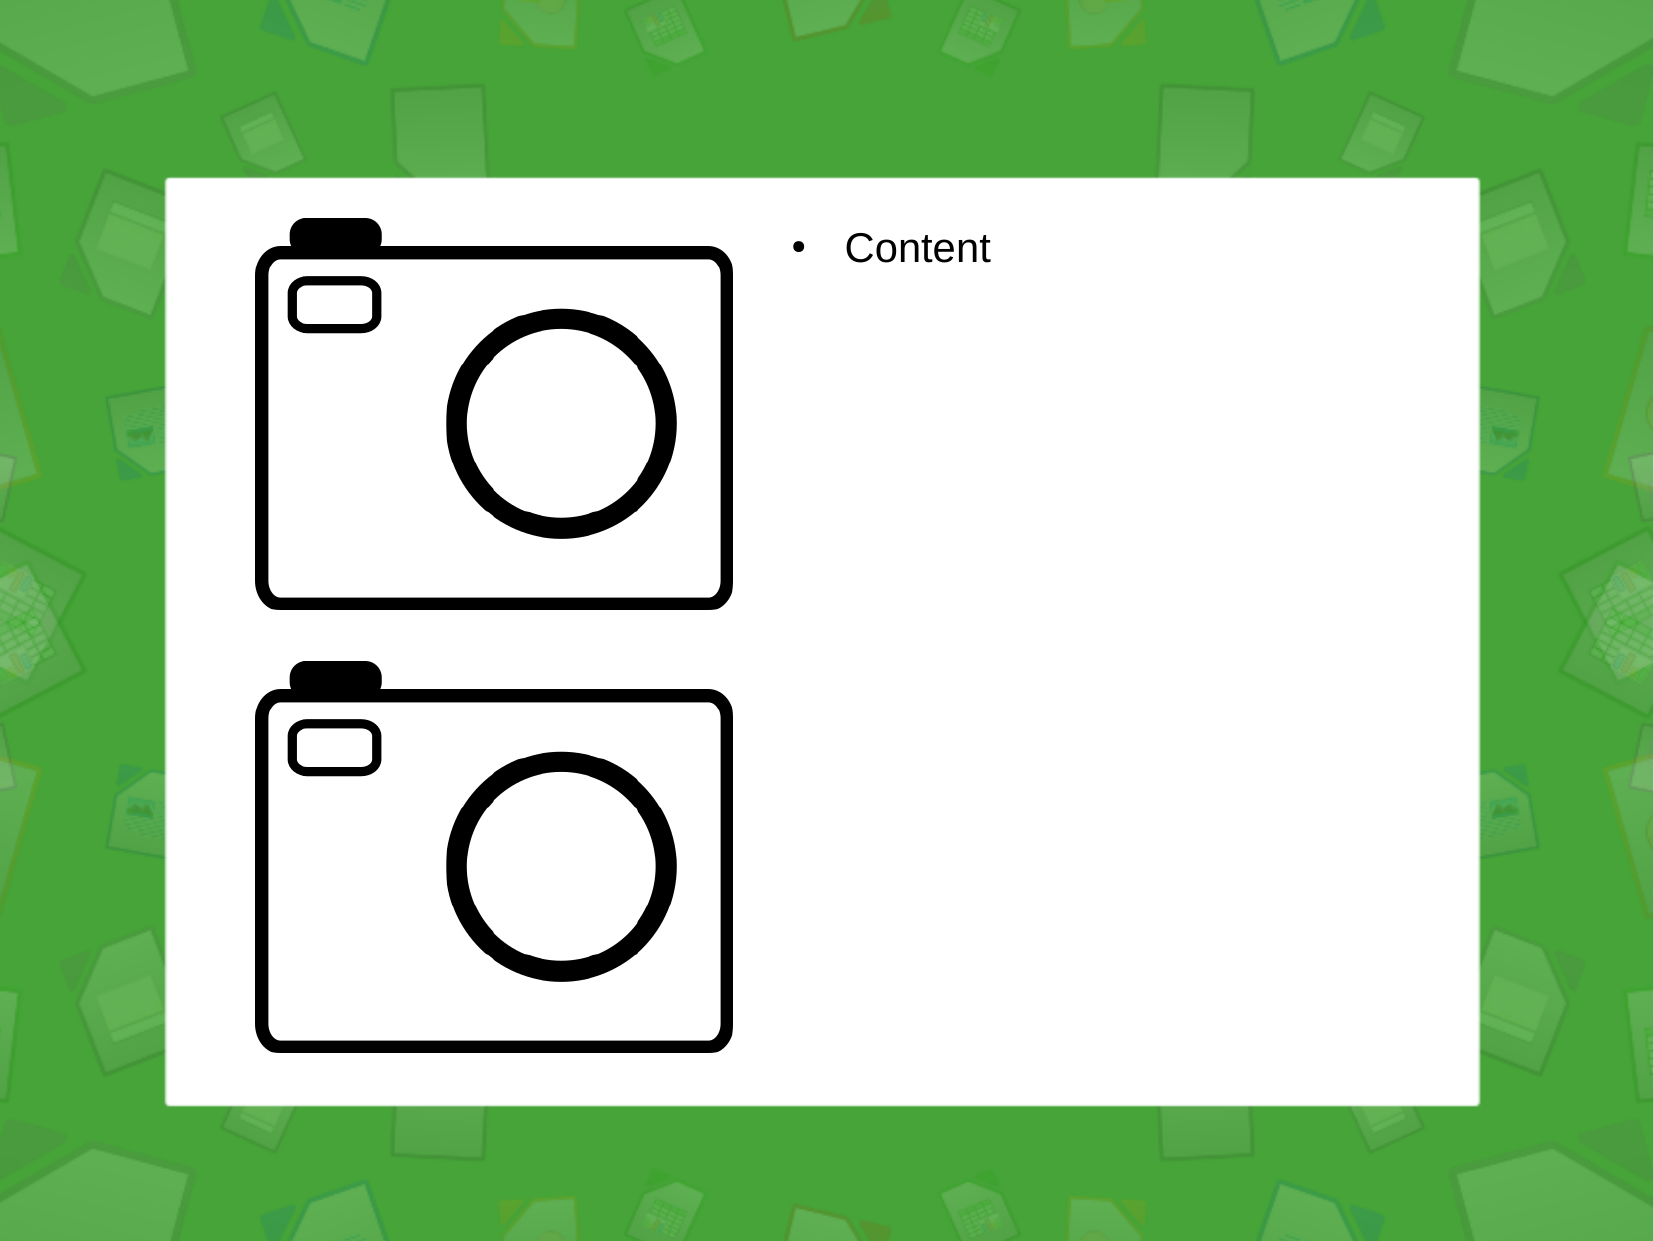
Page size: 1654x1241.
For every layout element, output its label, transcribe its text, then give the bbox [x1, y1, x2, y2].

list Content [773, 224, 1424, 1063]
picture [0, 0, 1654, 1241]
